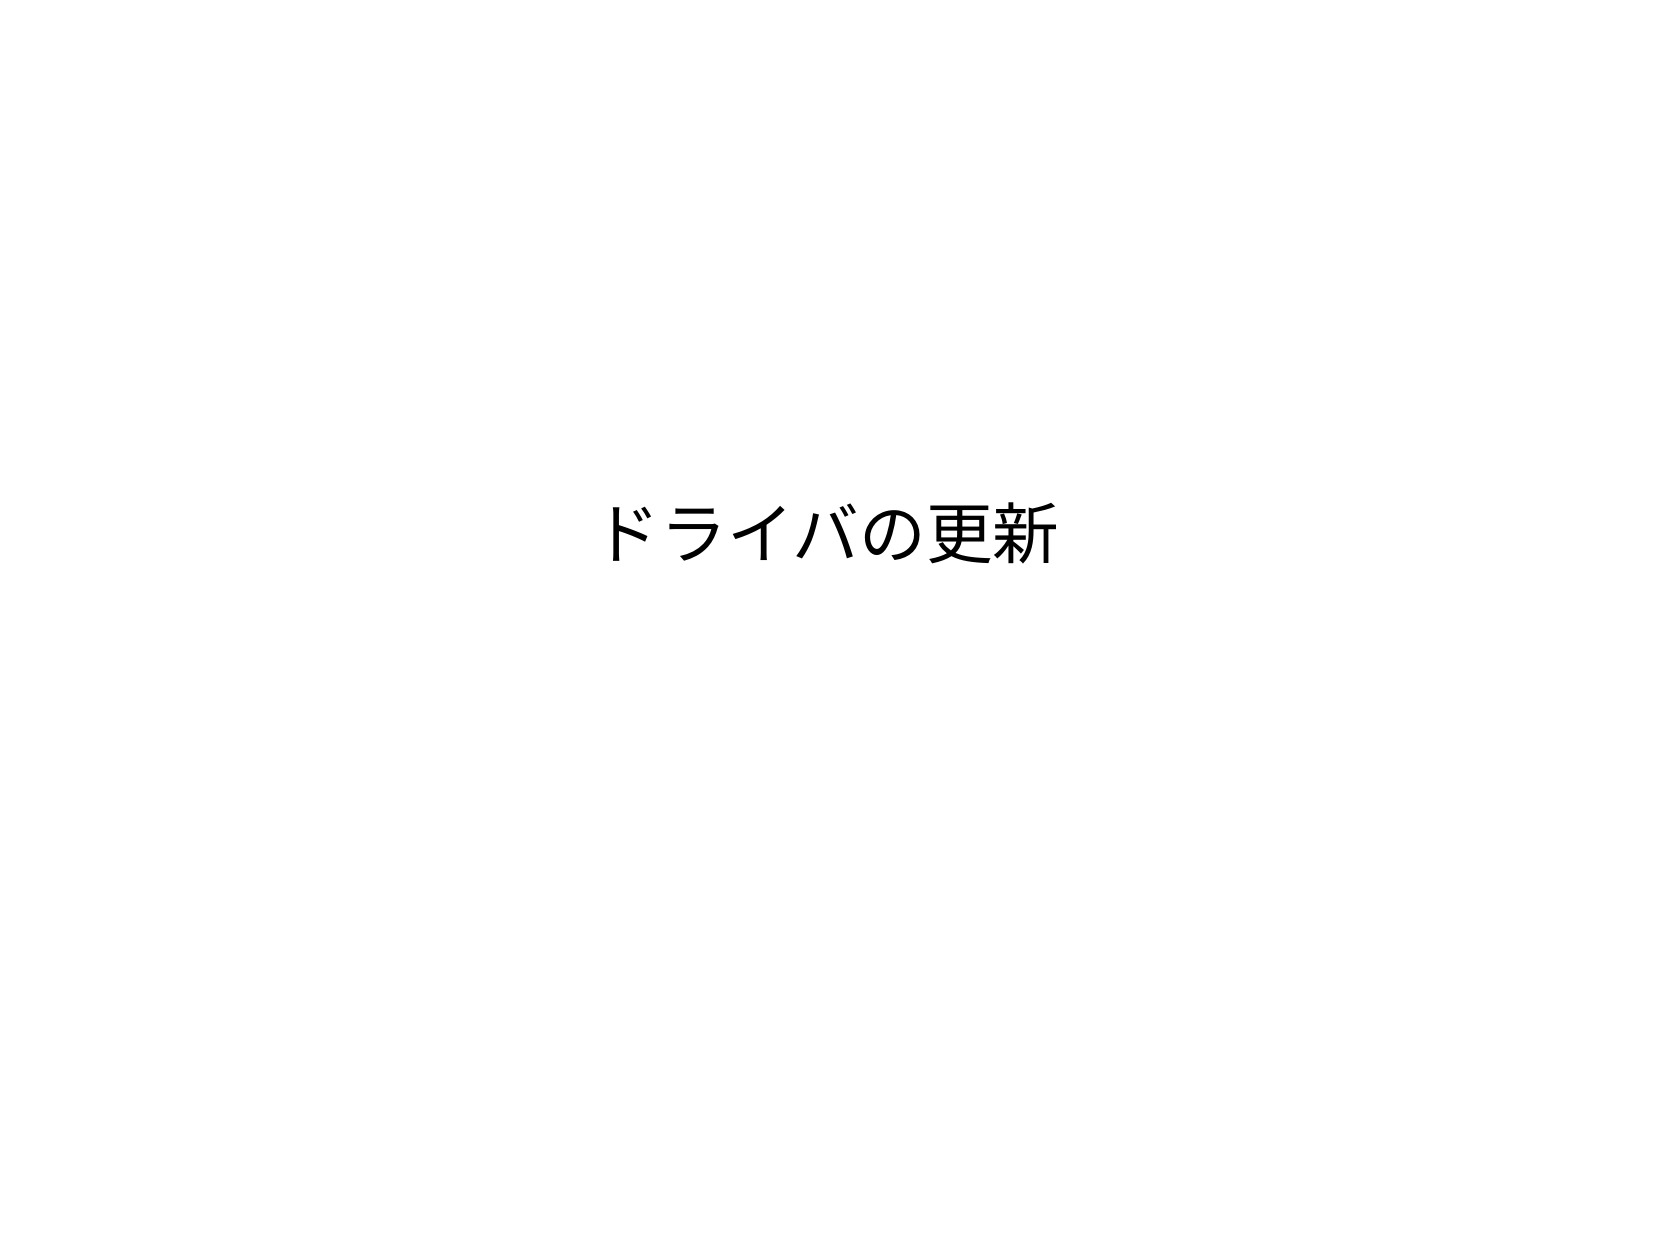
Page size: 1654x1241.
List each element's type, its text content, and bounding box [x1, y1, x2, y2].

subtitle ドライバの更新 [82, 49, 1571, 1010]
